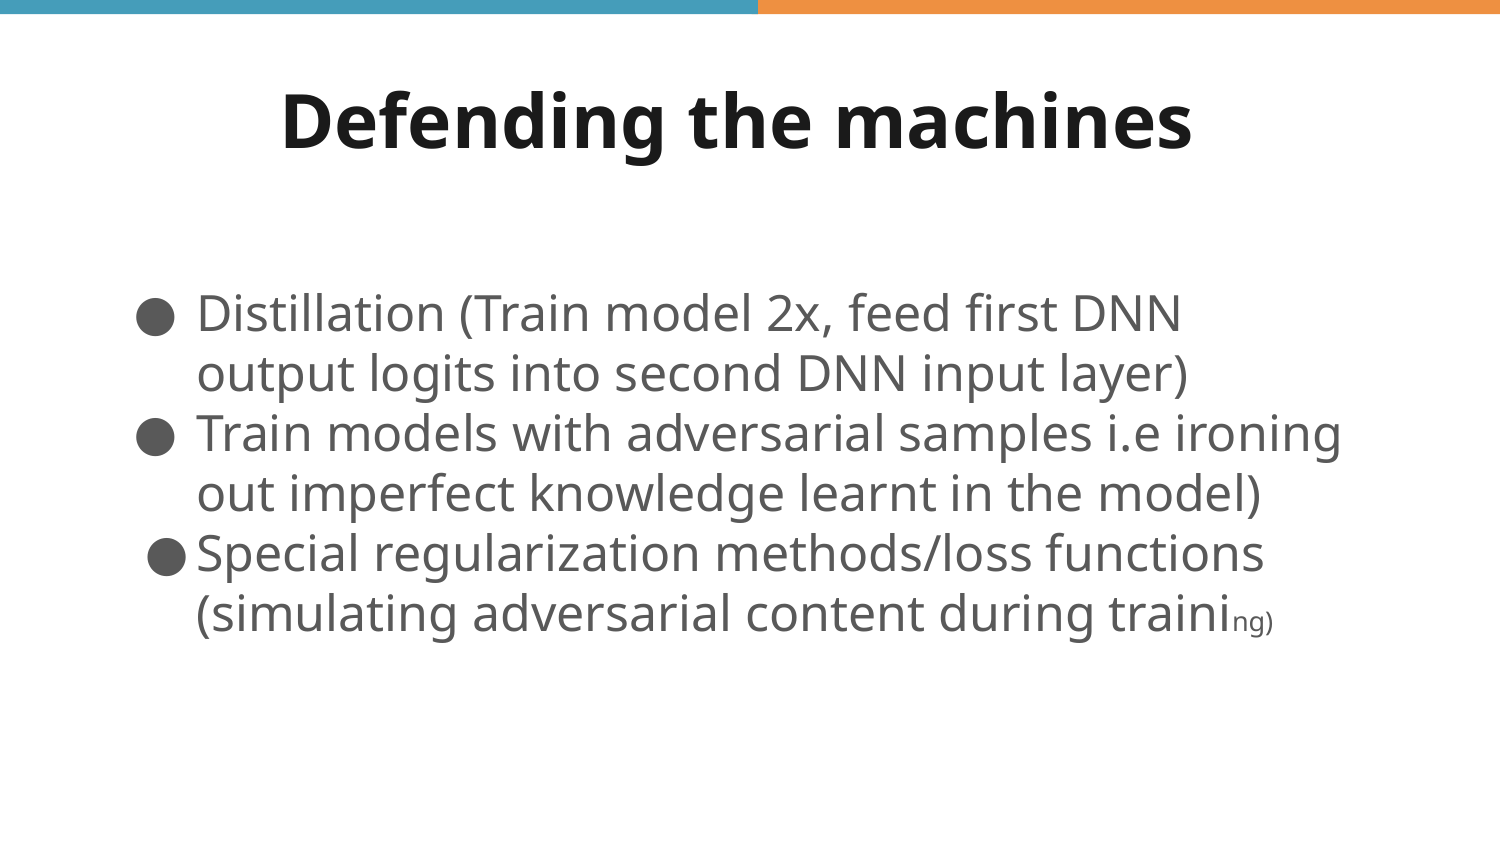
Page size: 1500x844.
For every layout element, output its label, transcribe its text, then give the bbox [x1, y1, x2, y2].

title Defending the machines [106, 58, 1368, 147]
list Distillation (Train model 2x, feed first DNN output logits into second DNN input layer) Train models with adversarial samples i.e ironing out imperfect knowledge learnt in the model) Special regularization methods/loss functions (simulating adversarial content during training) [106, 266, 1368, 638]
